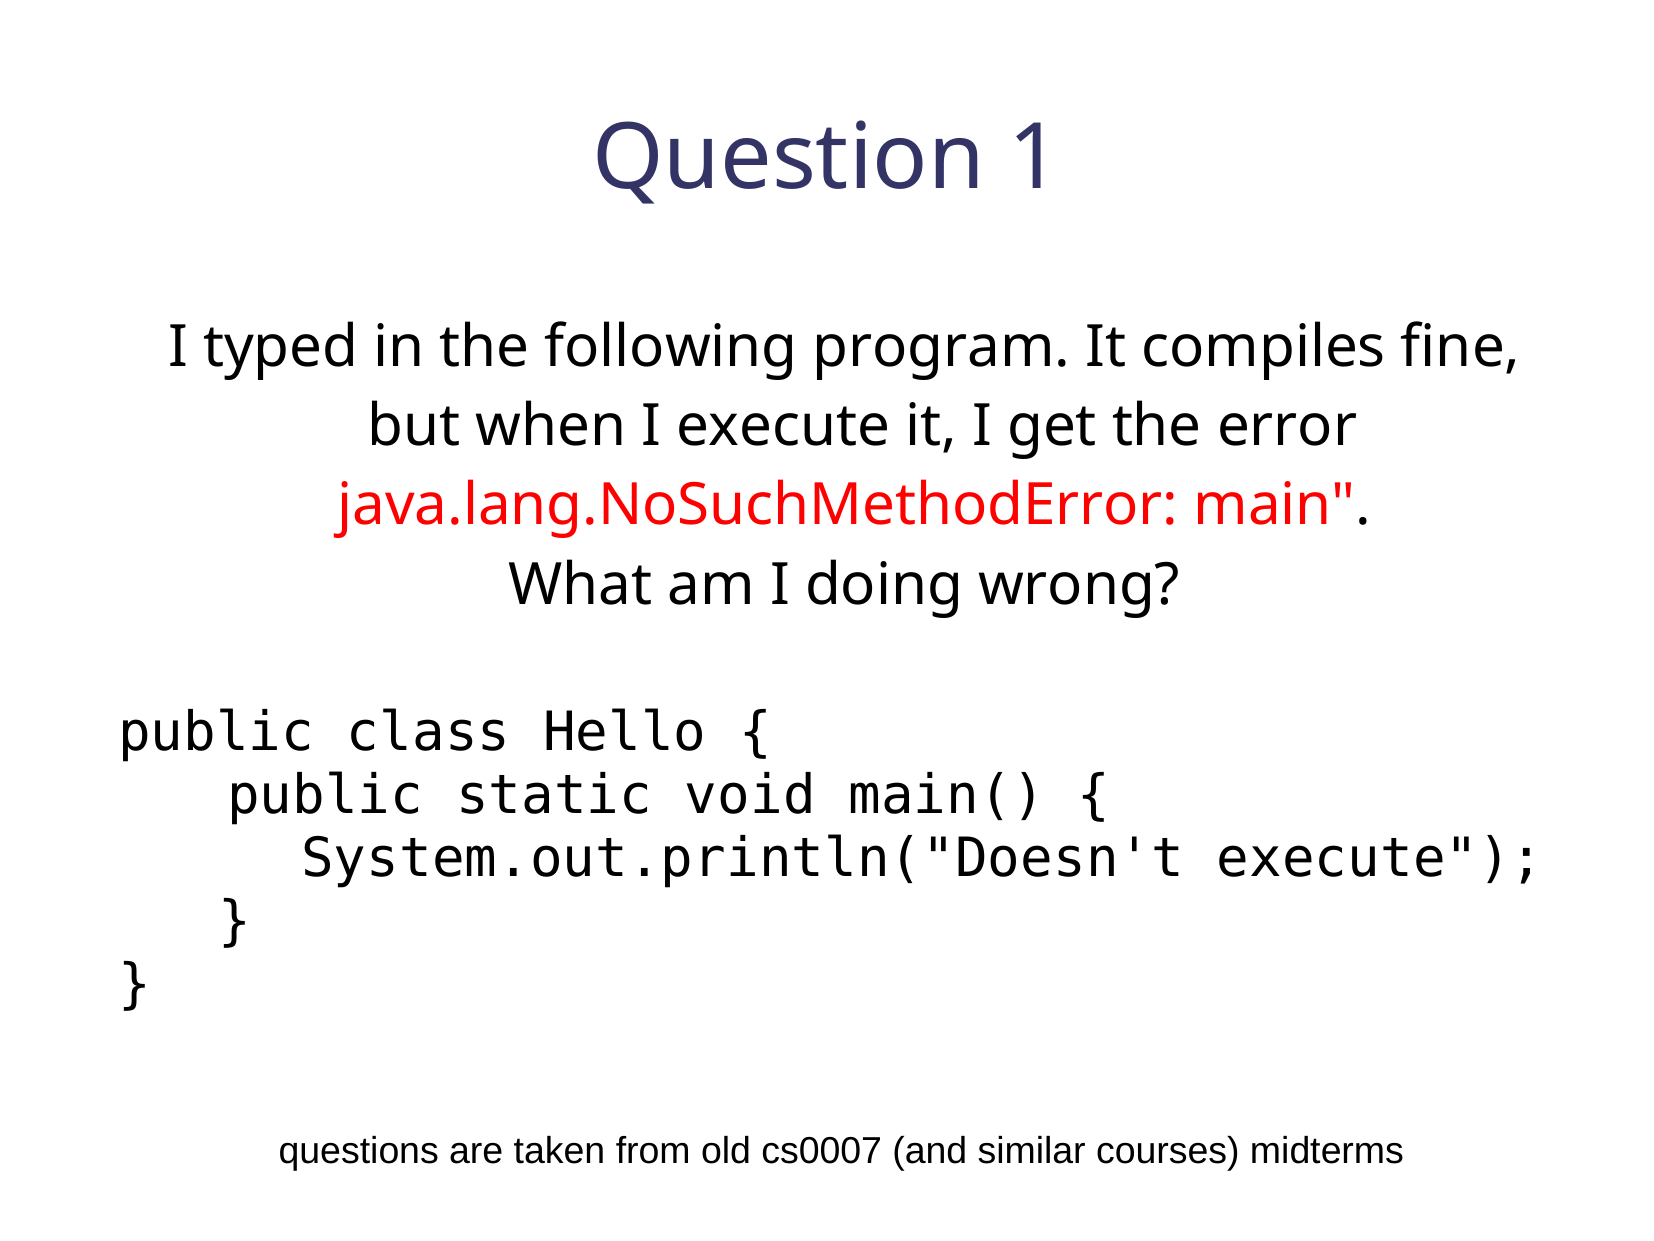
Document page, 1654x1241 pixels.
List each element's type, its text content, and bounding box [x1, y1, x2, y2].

text_box questions are taken from old cs0007 (and similar courses) midterms [88, 1122, 1595, 1179]
title Question <number> [82, 49, 1571, 257]
subtitle I typed in the following program. It compiles fine, but when I execute it, I get the error java.lang.NoSuchMethodError: main". What am I doing wrong? public class Hello { public static void main() { System.out.println("Doesn't execute"); } } [82, 297, 1571, 1102]
